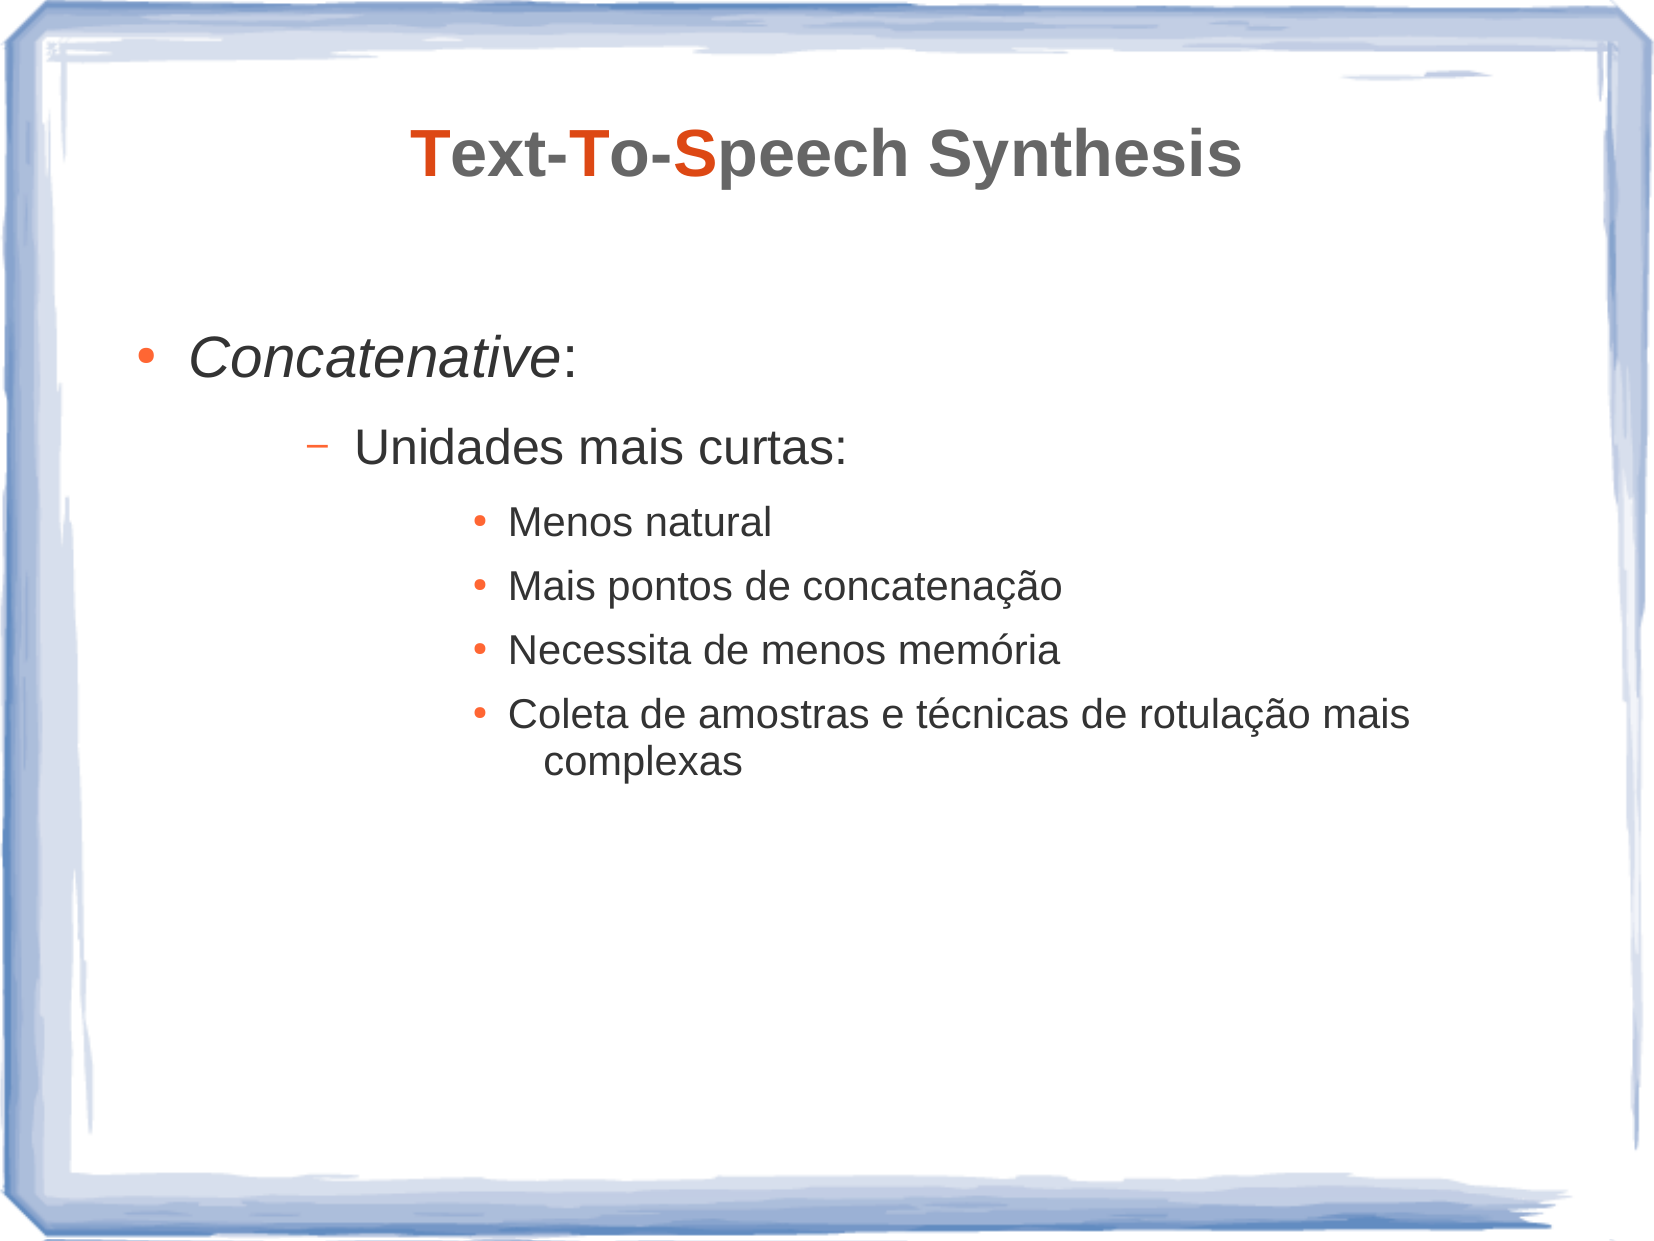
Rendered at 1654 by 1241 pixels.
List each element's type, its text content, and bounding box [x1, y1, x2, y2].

picture [0, 0, 1654, 1241]
list Concatenative: Unidades mais curtas: Menos natural Mais pontos de concatenação Necessita de menos memória Coleta de amostras e técnicas de rotulação mais complexas [118, 324, 1571, 1045]
title Text-To-Speech Synthesis [82, 49, 1571, 257]
